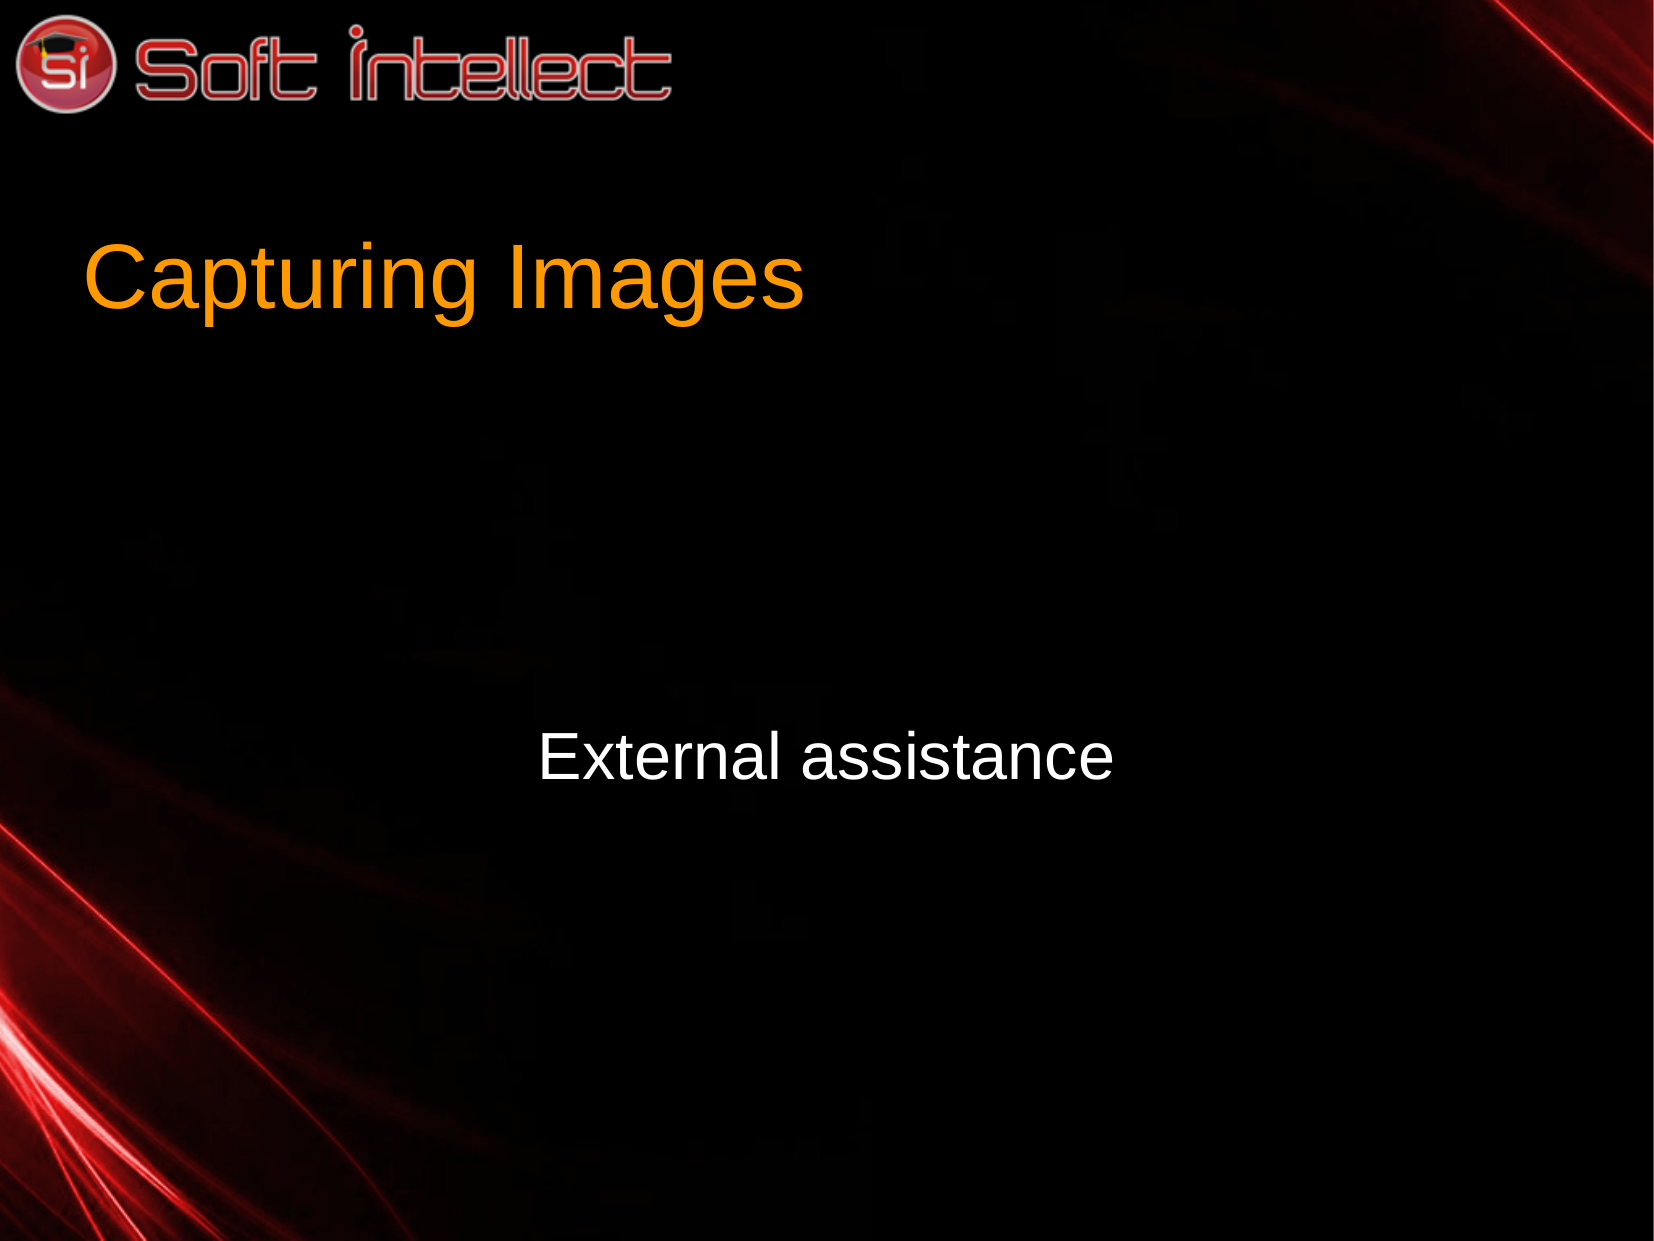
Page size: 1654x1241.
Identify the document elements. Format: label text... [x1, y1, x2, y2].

picture [0, 0, 1654, 1241]
subtitle External assistance [82, 396, 1571, 1116]
title Capturing Images [82, 173, 1571, 381]
